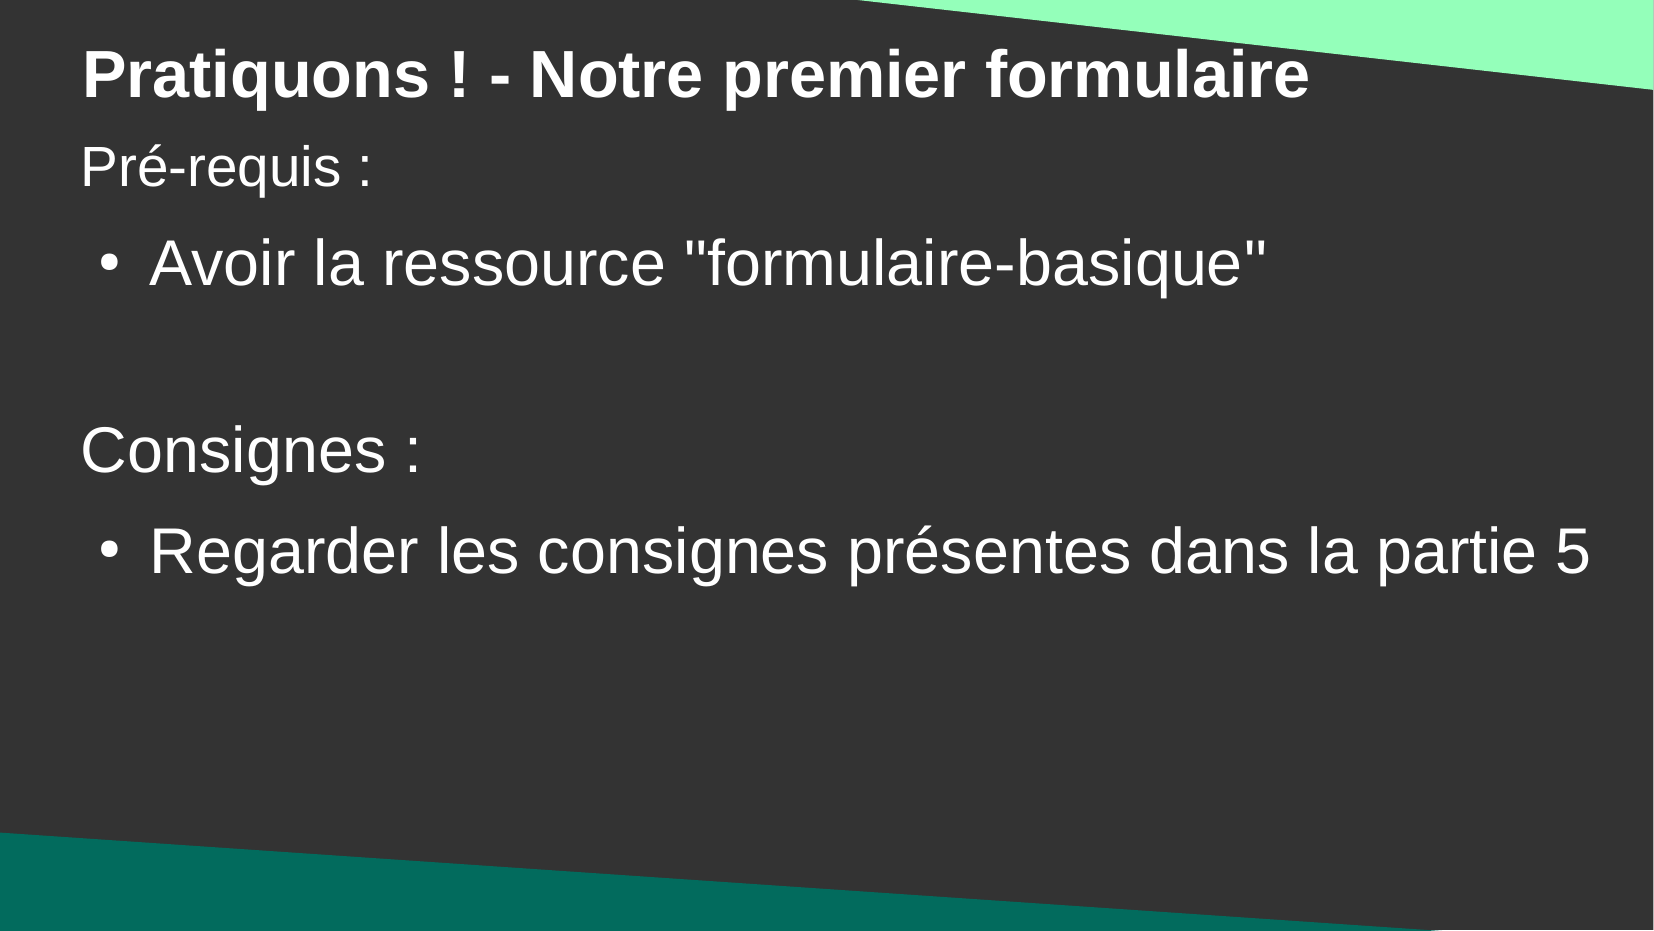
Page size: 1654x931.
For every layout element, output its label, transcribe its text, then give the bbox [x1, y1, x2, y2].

text_box [857, 0, 1654, 90]
title Pratiquons ! - Notre premier formulaire [82, 37, 1571, 114]
list Pré-requis : Avoir la ressource "formulaire-basique" Consignes : Regarder les consignes présentes dans la partie 5 [80, 135, 1620, 650]
